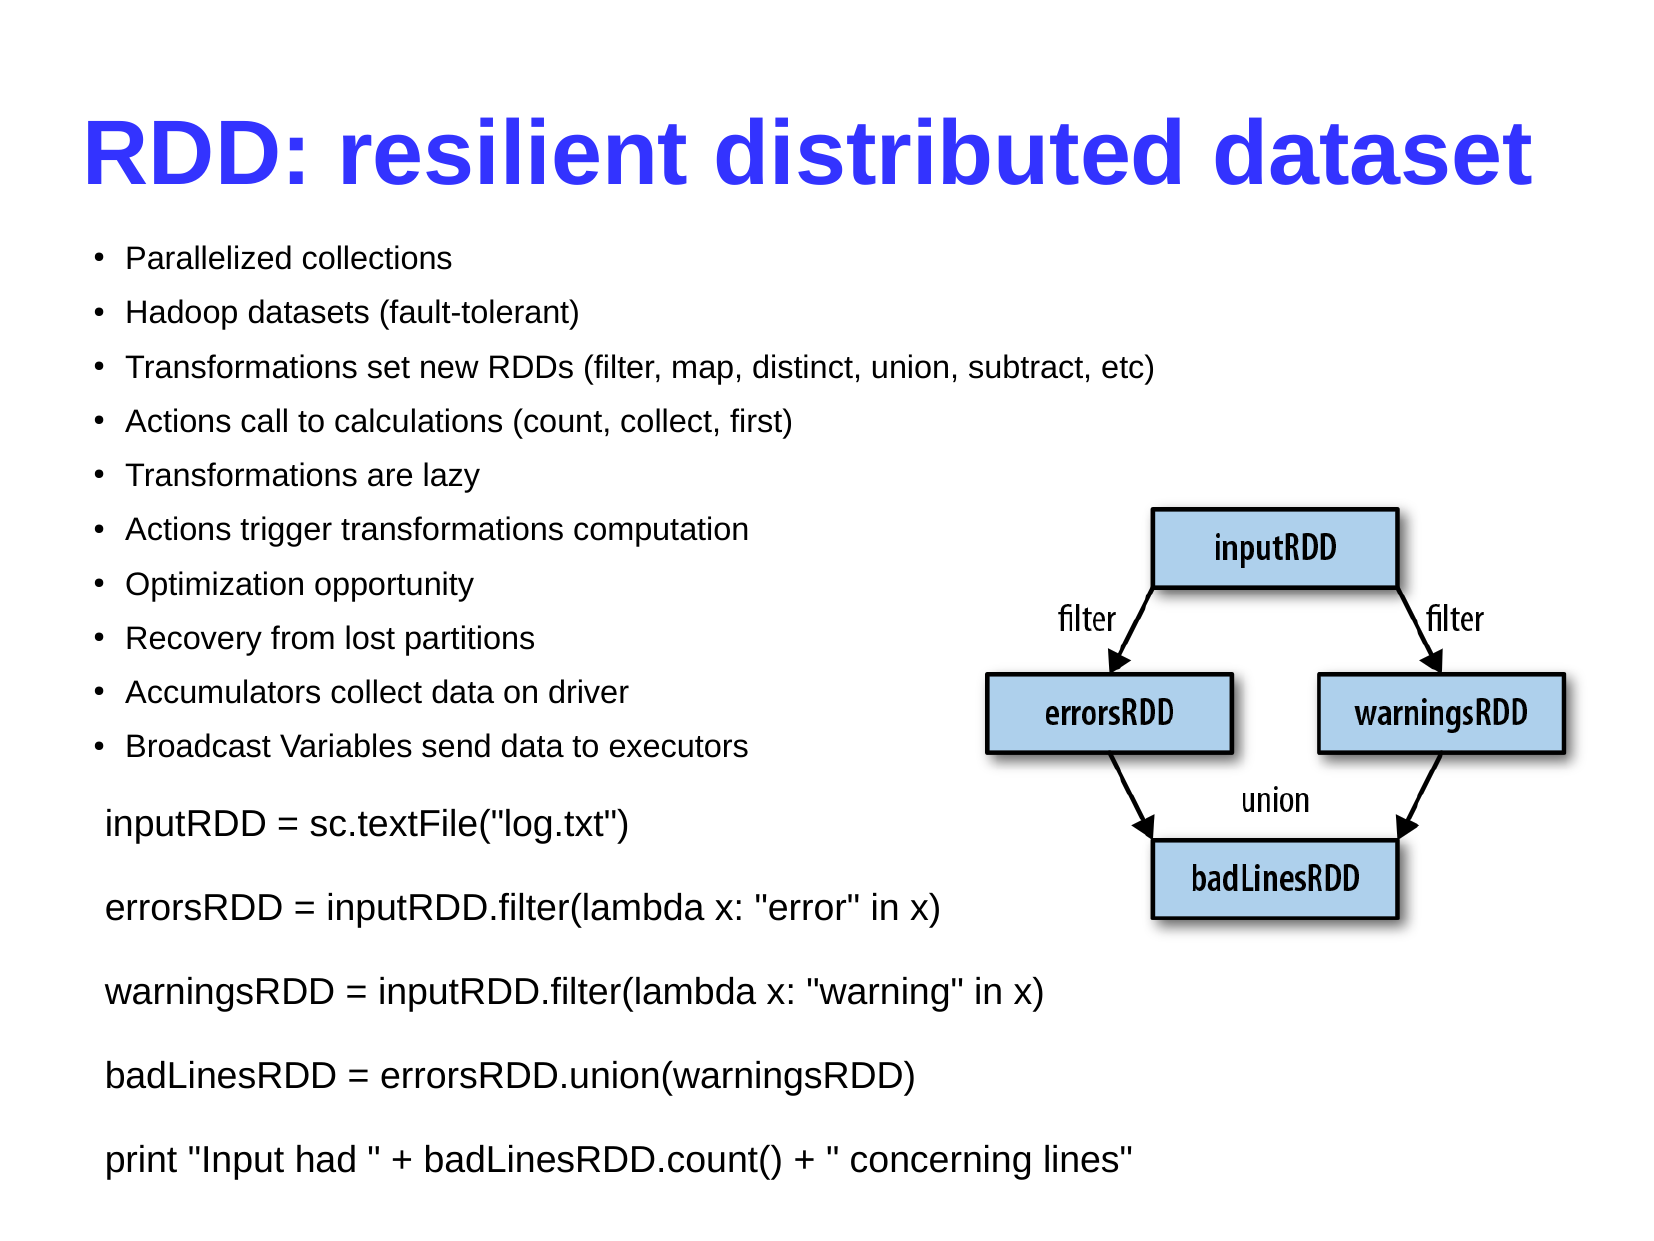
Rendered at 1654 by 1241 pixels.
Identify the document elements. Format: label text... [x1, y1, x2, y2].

picture [972, 494, 1591, 946]
title RDD: resilient distributed dataset [82, 49, 1571, 240]
list Parallelized collections Hadoop datasets (fault-tolerant) Transformations set new RDDs (filter, map, distinct, union, subtract, etc) Actions call to calculations (count, collect, first) Transformations are lazy Actions trigger transformations computation Optimization opportunity Recovery from lost partitions Accumulators collect data on driver Broadcast Variables send data to executors [82, 240, 1571, 766]
text_box inputRDD = sc.textFile("log.txt") errorsRDD = inputRDD.filter(lambda x: "error" in x) warningsRDD = inputRDD.filter(lambda x: "warning" in x) badLinesRDD = errorsRDD.union(warningsRDD) print "Input had " + badLinesRDD.count() + " concerning lines" [90, 795, 1246, 1188]
